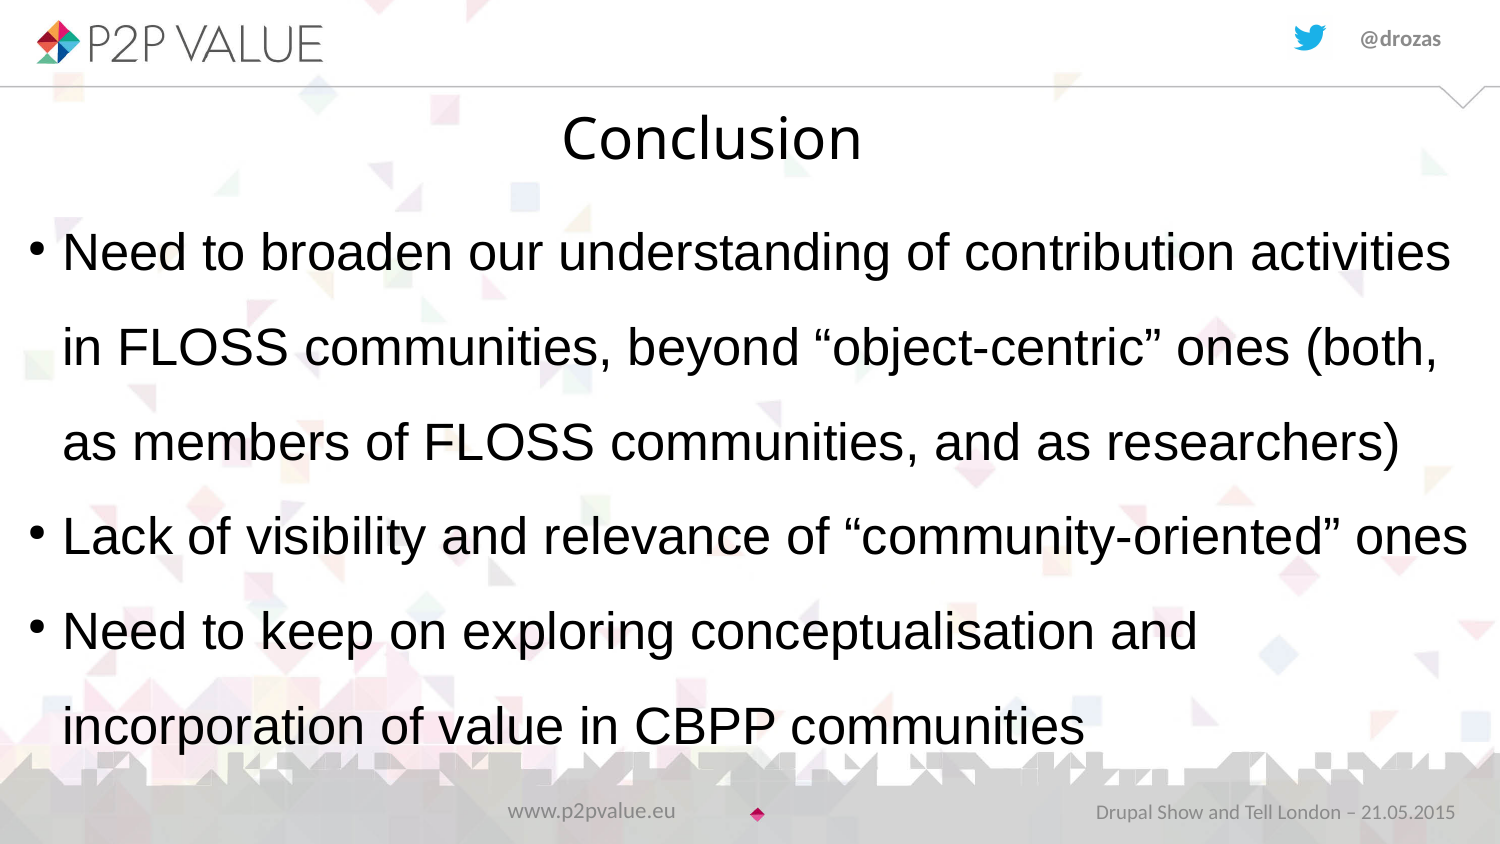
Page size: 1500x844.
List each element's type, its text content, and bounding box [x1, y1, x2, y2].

subtitle Need to broaden our understanding of contribution activities in FLOSS communities, beyond “object-centric” ones (both, as members of FLOSS communities, and as researchers) Lack of visibility and relevance of “community-oriented” ones Need to keep on exploring conceptualisation and incorporation of value in CBPP communities [14, 180, 1495, 784]
text_box @drozas [1333, 15, 1455, 60]
text_box www.p2pvalue.eu [501, 789, 720, 829]
title Conclusion [60, 92, 1366, 180]
text_box Drupal Show and Tell London – 21.05.2015 [777, 788, 1470, 834]
picture [0, 0, 1500, 844]
